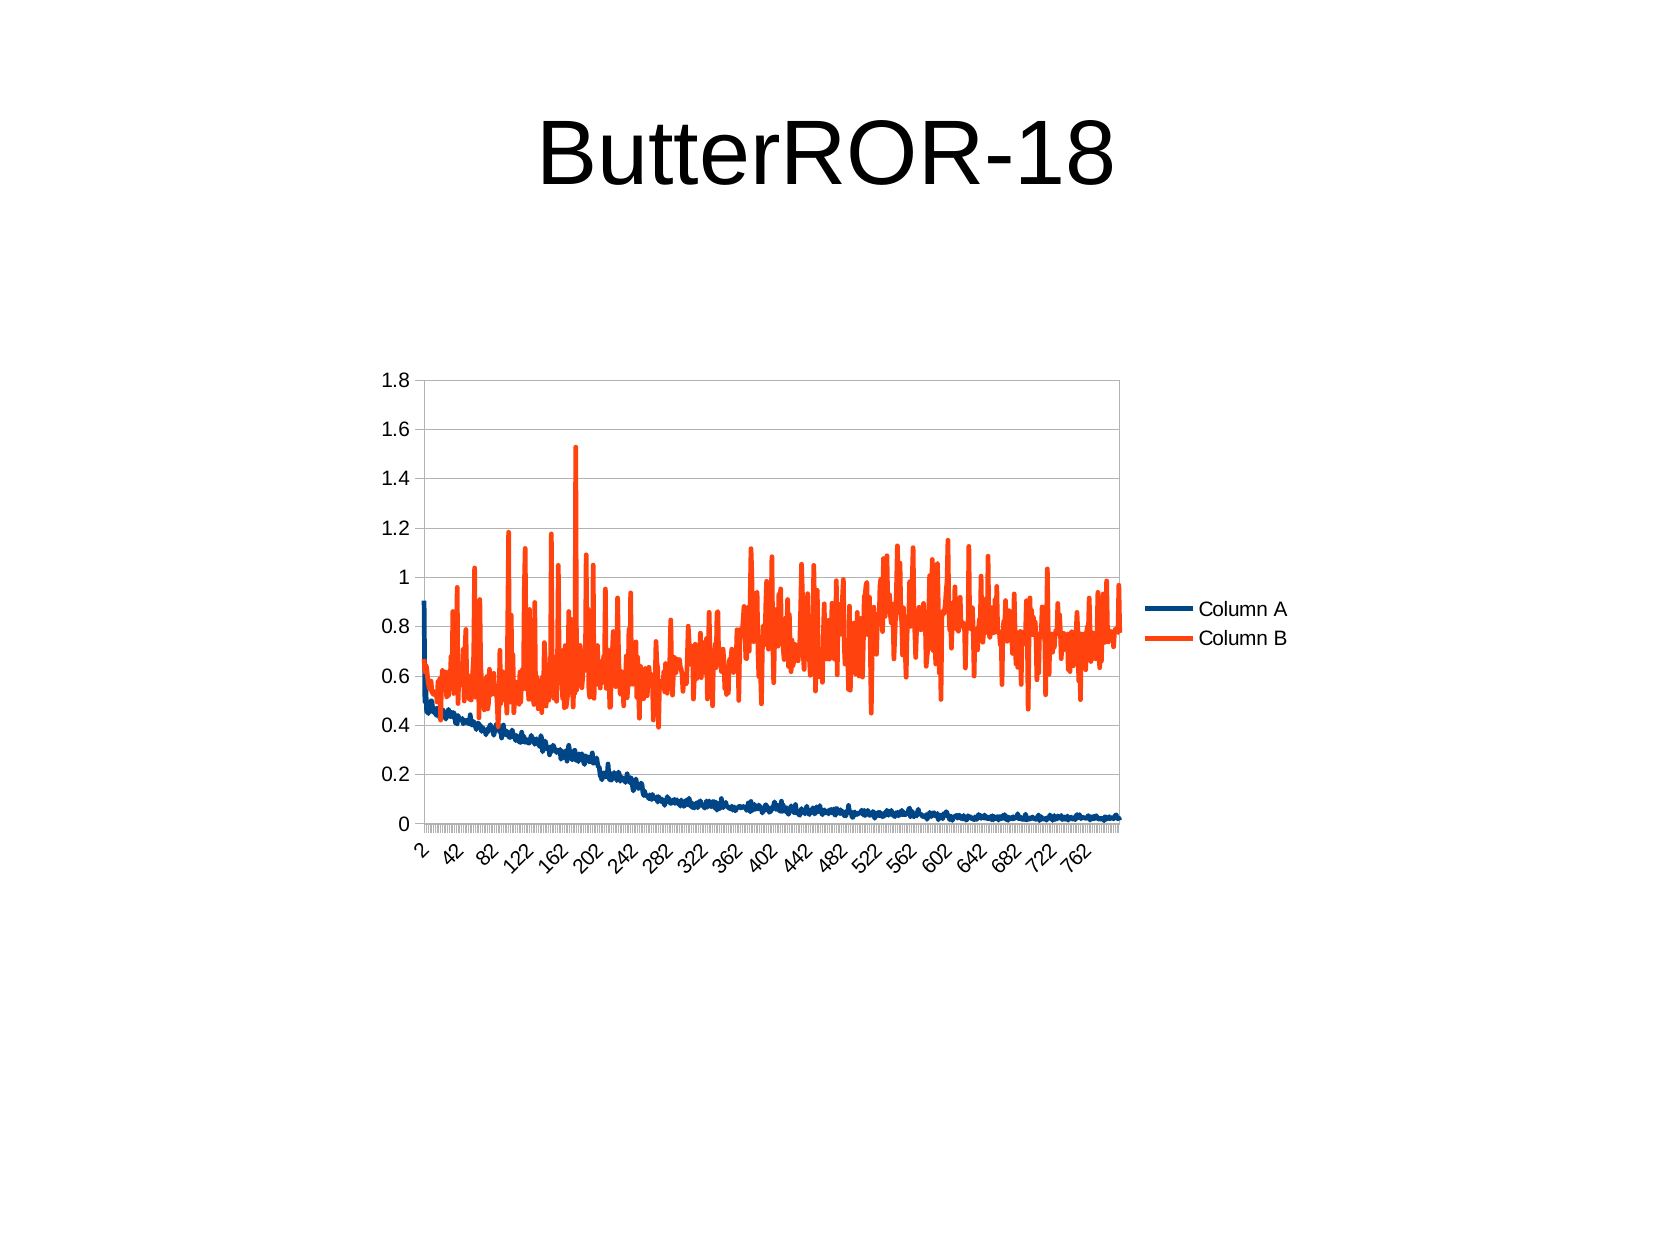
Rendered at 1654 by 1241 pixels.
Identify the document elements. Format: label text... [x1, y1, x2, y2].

chart [362, 357, 1308, 890]
title ButterROR-18 [82, 49, 1571, 257]
